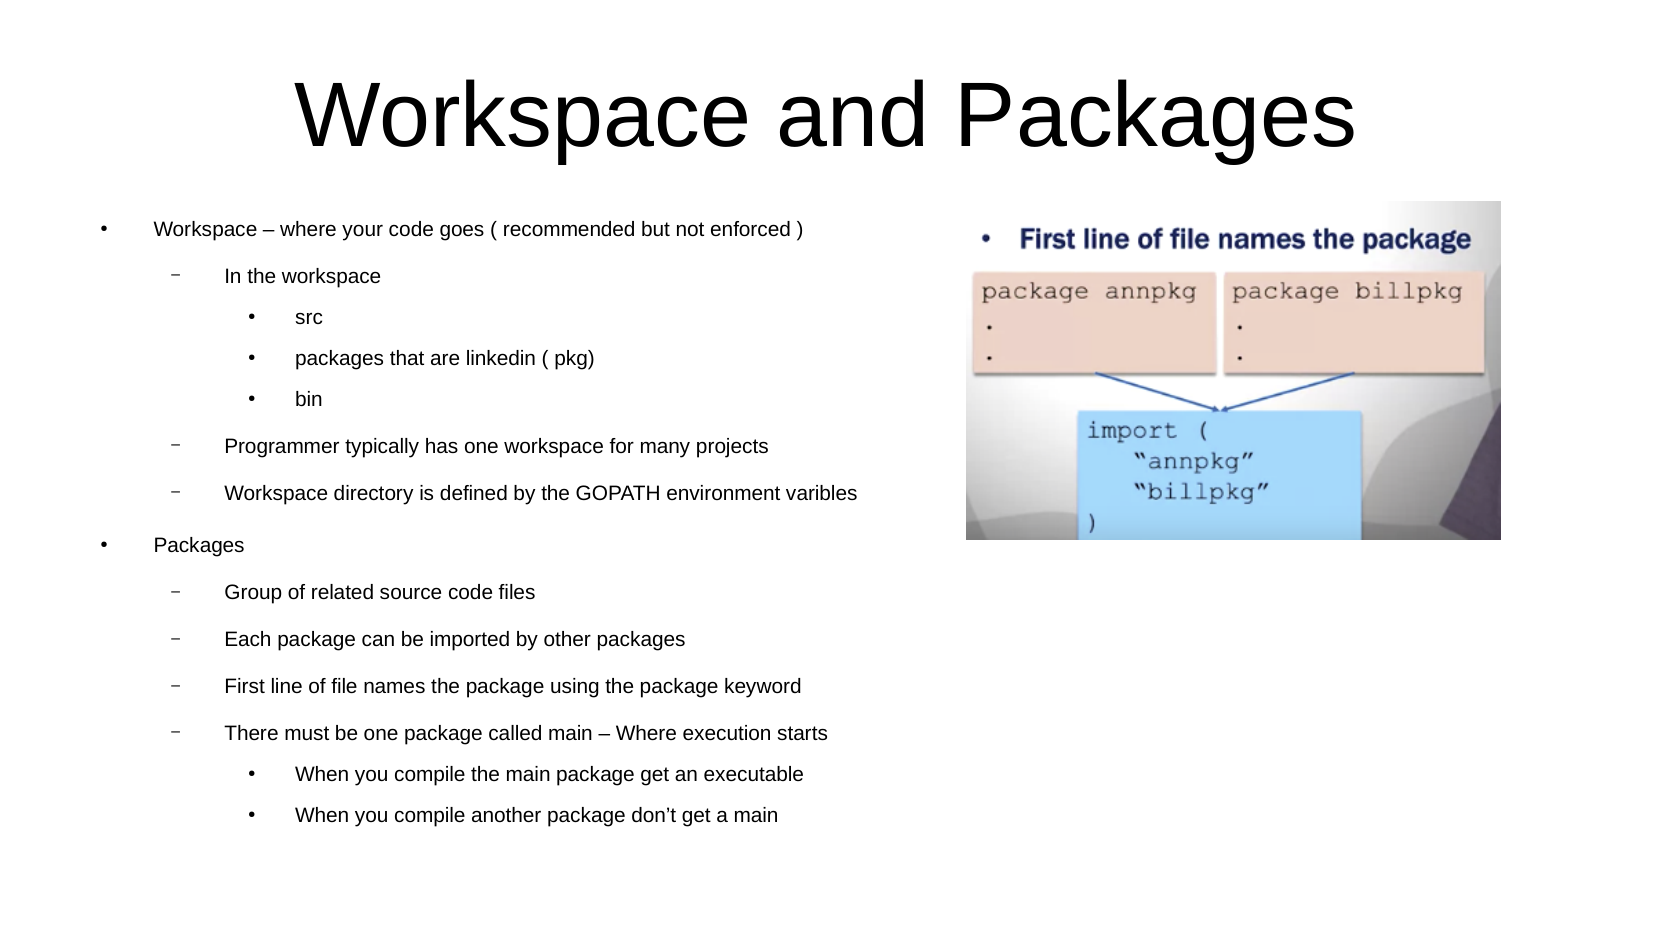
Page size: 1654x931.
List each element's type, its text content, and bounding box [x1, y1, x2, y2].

list Workspace – where your code goes ( recommended but not enforced ) In the workspace src packages that are linkedin ( pkg) bin Programmer typically has one workspace for many projects Workspace directory is defined by the GOPATH environment varibles Packages Group of related source code files Each package can be imported by other packages First line of file names the package using the package keyword There must be one package called main – Where execution starts When you compile the main package get an executable When you compile another package don’t get a main [82, 217, 1571, 916]
title Workspace and Packages [82, 37, 1571, 193]
picture [966, 201, 1501, 541]
